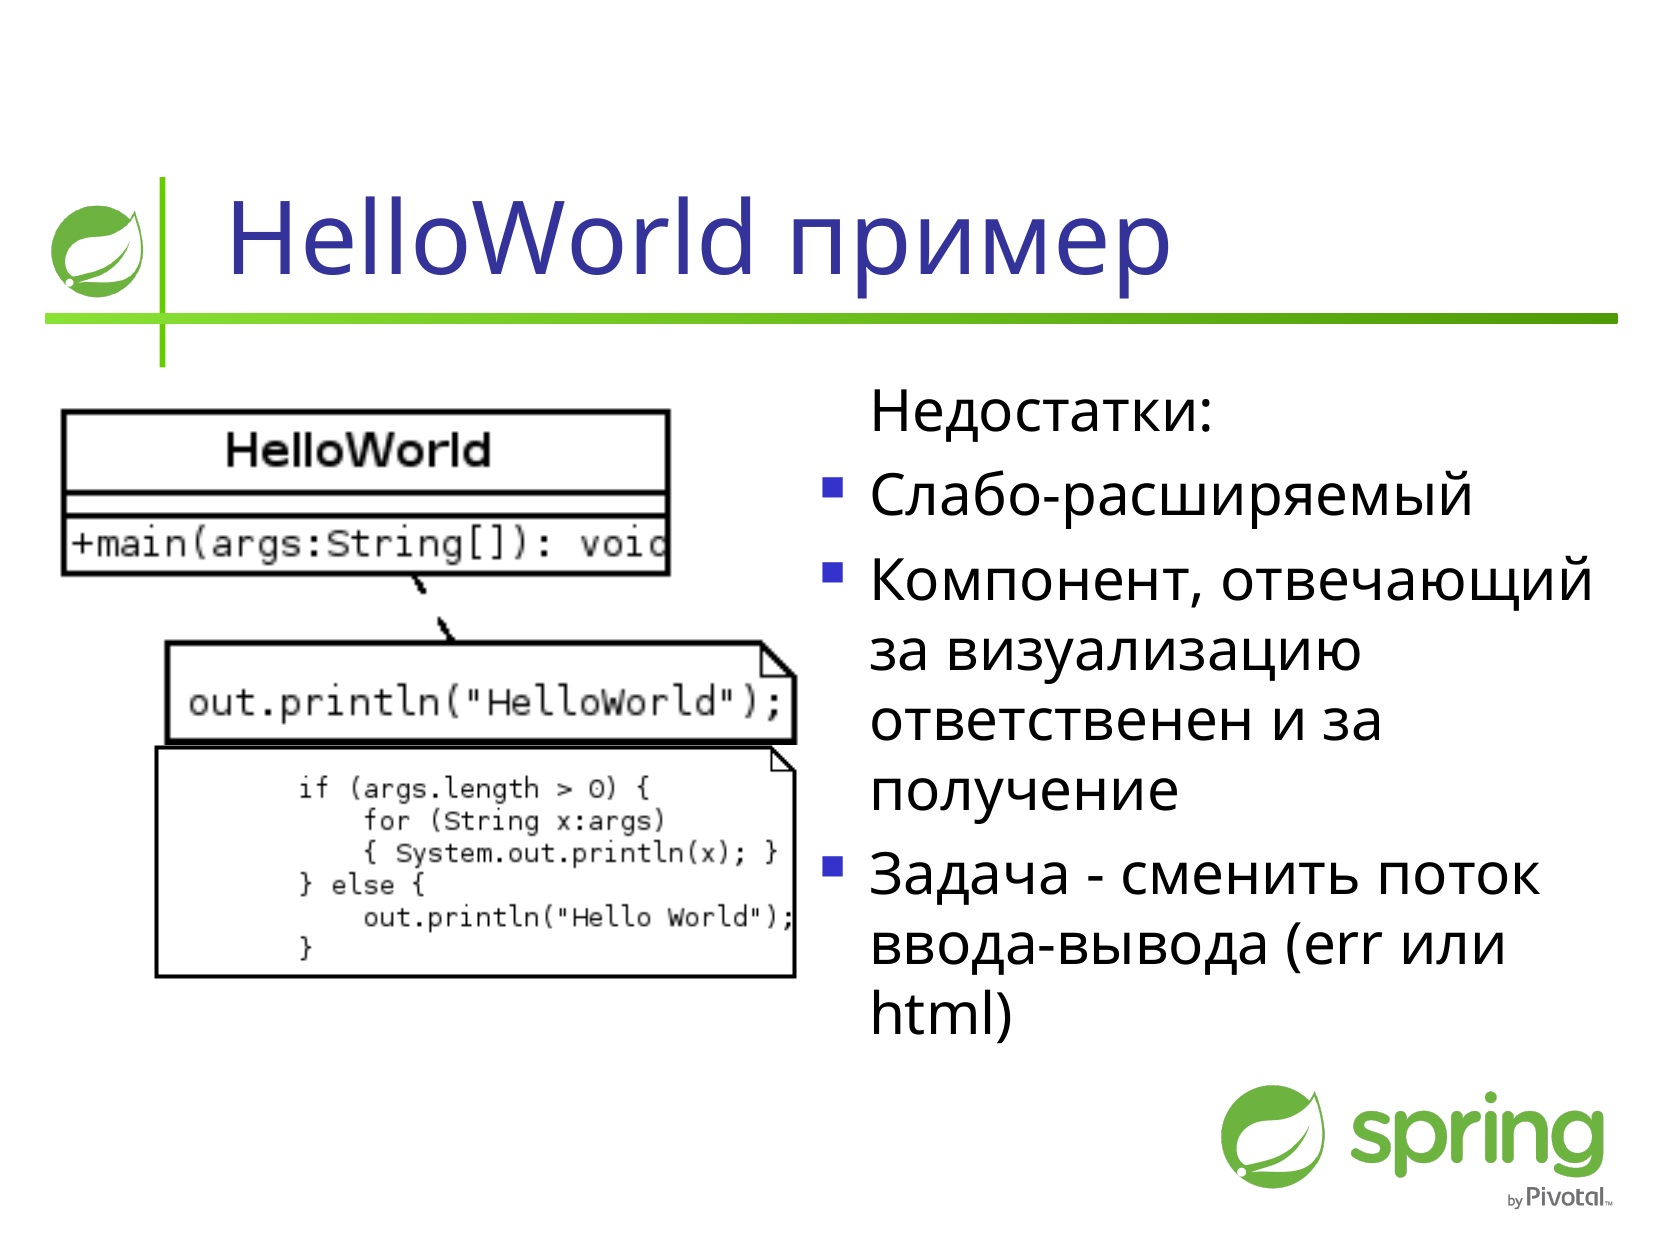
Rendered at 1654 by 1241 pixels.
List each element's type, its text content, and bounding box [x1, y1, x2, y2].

picture [59, 407, 801, 981]
title HelloWorld пример [208, 38, 1618, 304]
picture [1216, 1109, 1618, 1212]
list Недостатки: Слабо-расширяемый Компонент, отвечающий за визуализацию ответственен и за получение Задача - сменить поток ввода-вывода (err или html) [803, 364, 1620, 1109]
